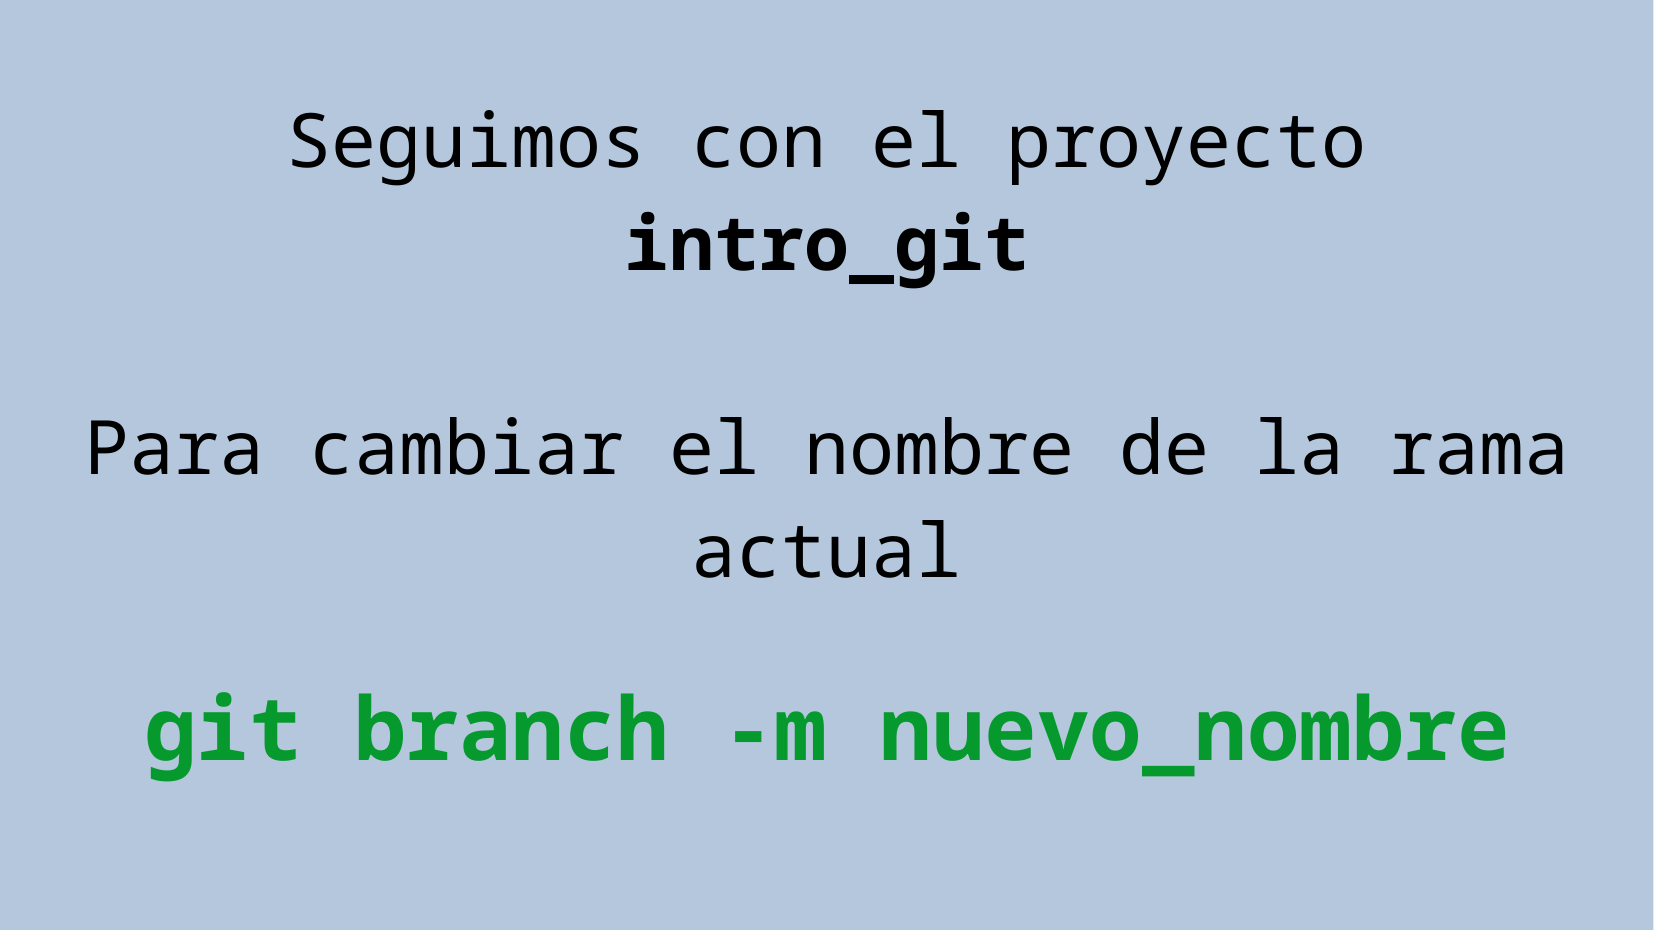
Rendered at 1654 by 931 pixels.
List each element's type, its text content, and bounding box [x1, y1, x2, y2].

subtitle Seguimos con el proyecto intro_git Para cambiar el nombre de la rama actual git branch -m nuevo_nombre [82, 76, 1571, 797]
